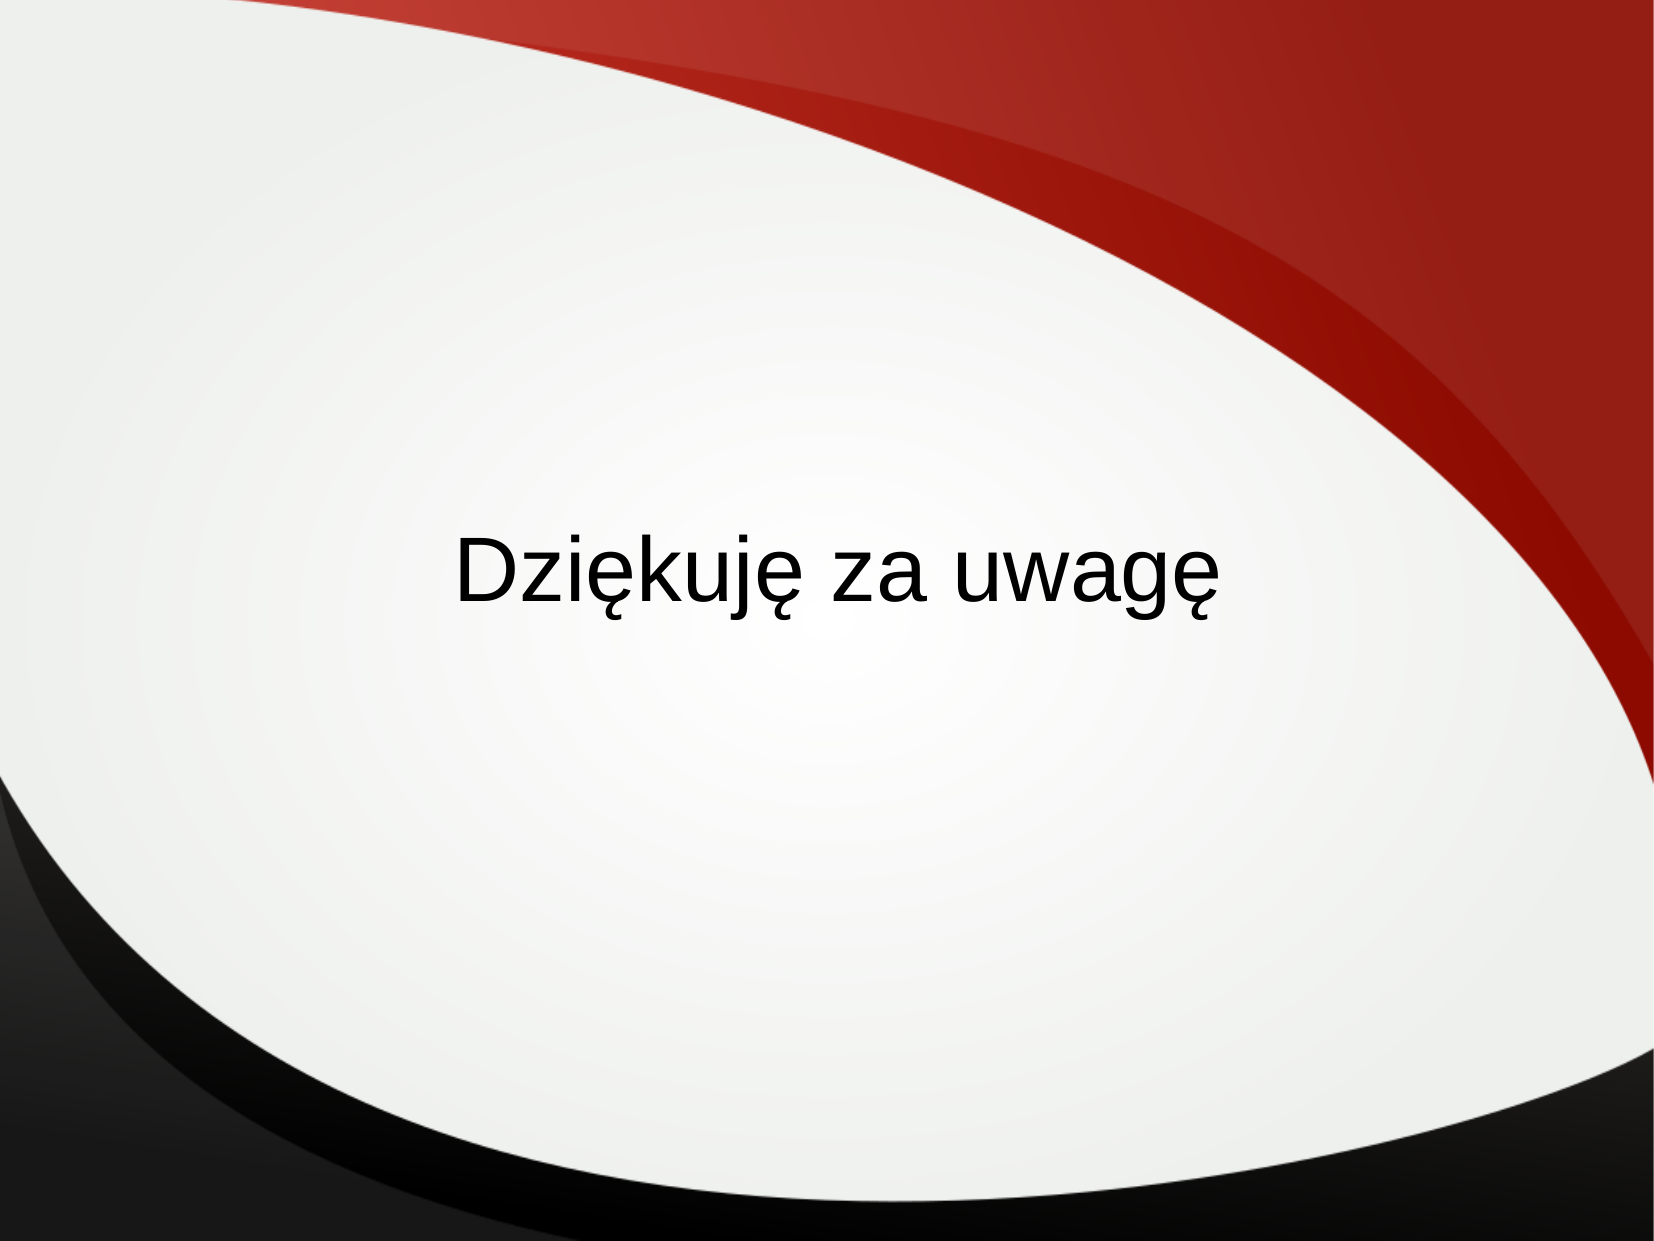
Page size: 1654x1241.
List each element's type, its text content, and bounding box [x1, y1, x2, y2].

picture [0, 0, 1654, 1241]
title Dziękuję za uwagę [94, 466, 1583, 674]
